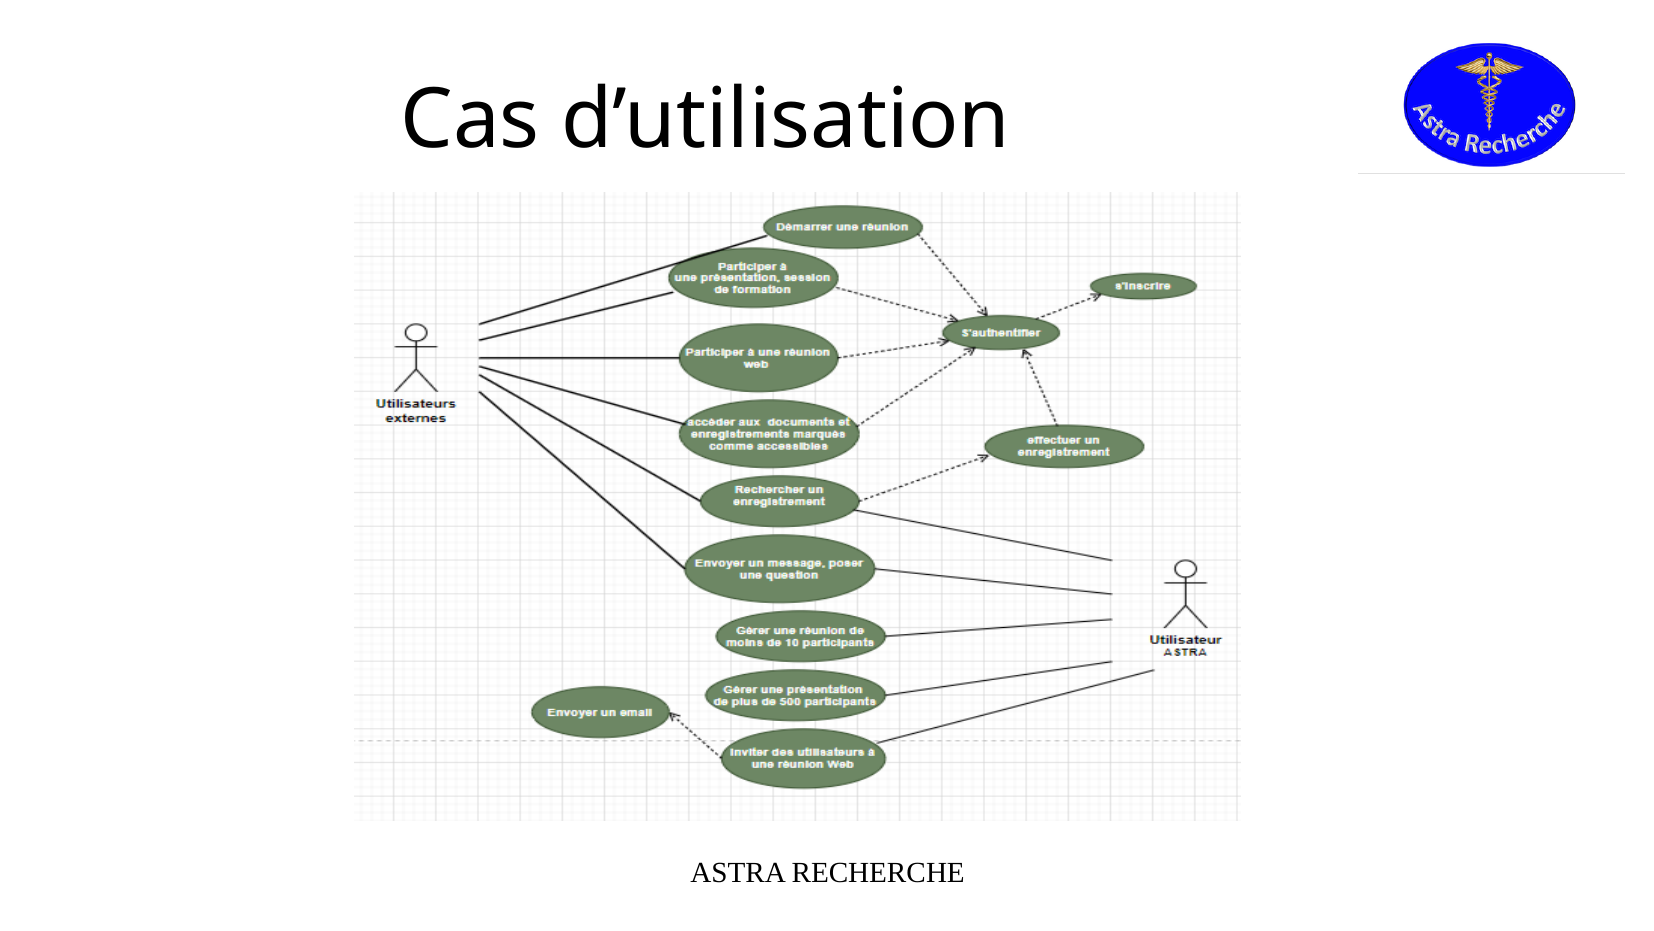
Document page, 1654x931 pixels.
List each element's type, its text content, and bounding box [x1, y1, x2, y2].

picture [1358, 29, 1625, 178]
picture [354, 192, 1241, 821]
title Cas d’utilisation [82, 37, 1329, 193]
